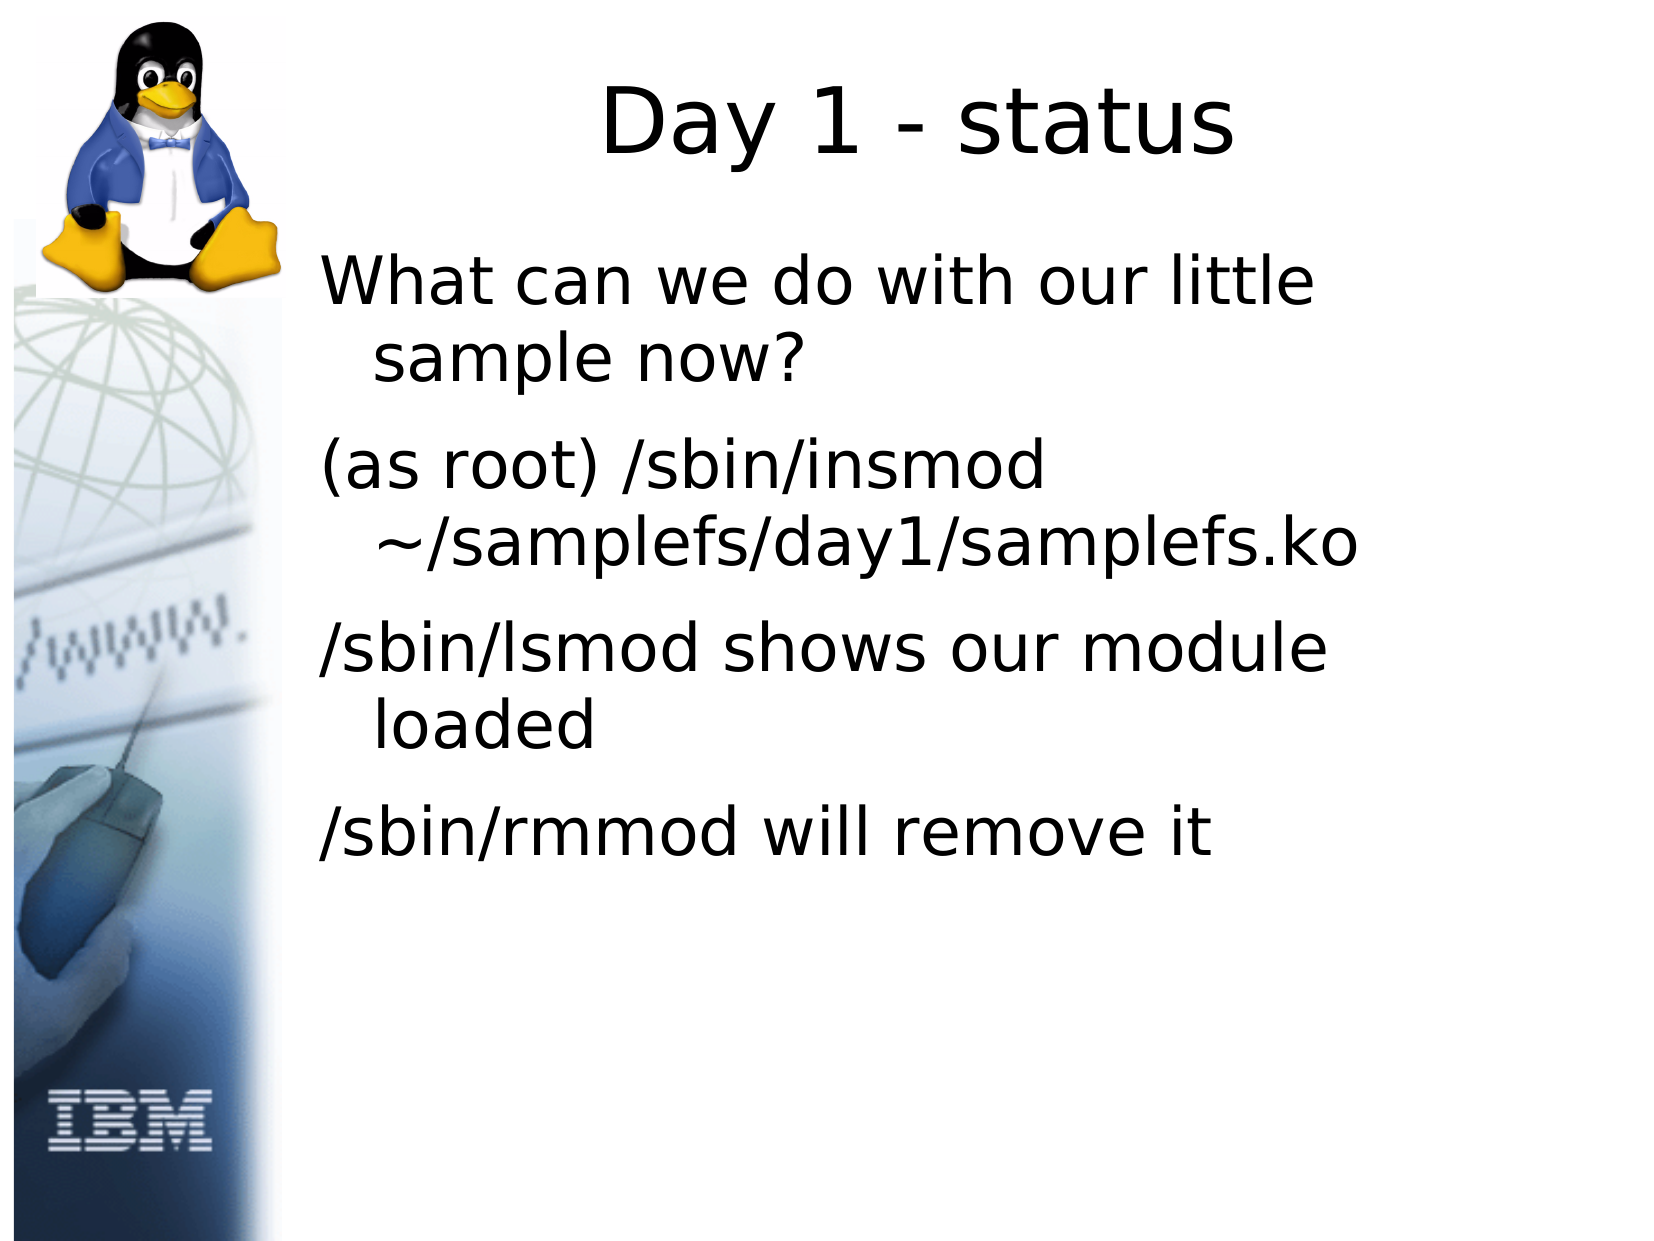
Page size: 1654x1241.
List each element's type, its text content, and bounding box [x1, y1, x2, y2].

title Day 1 - status [305, 38, 1532, 207]
list What can we do with our little sample now? (as root) /sbin/insmod ~/samplefs/day1/samplefs.ko /sbin/lsmod shows our module loaded /sbin/rmmod will remove it [301, 243, 1520, 1182]
